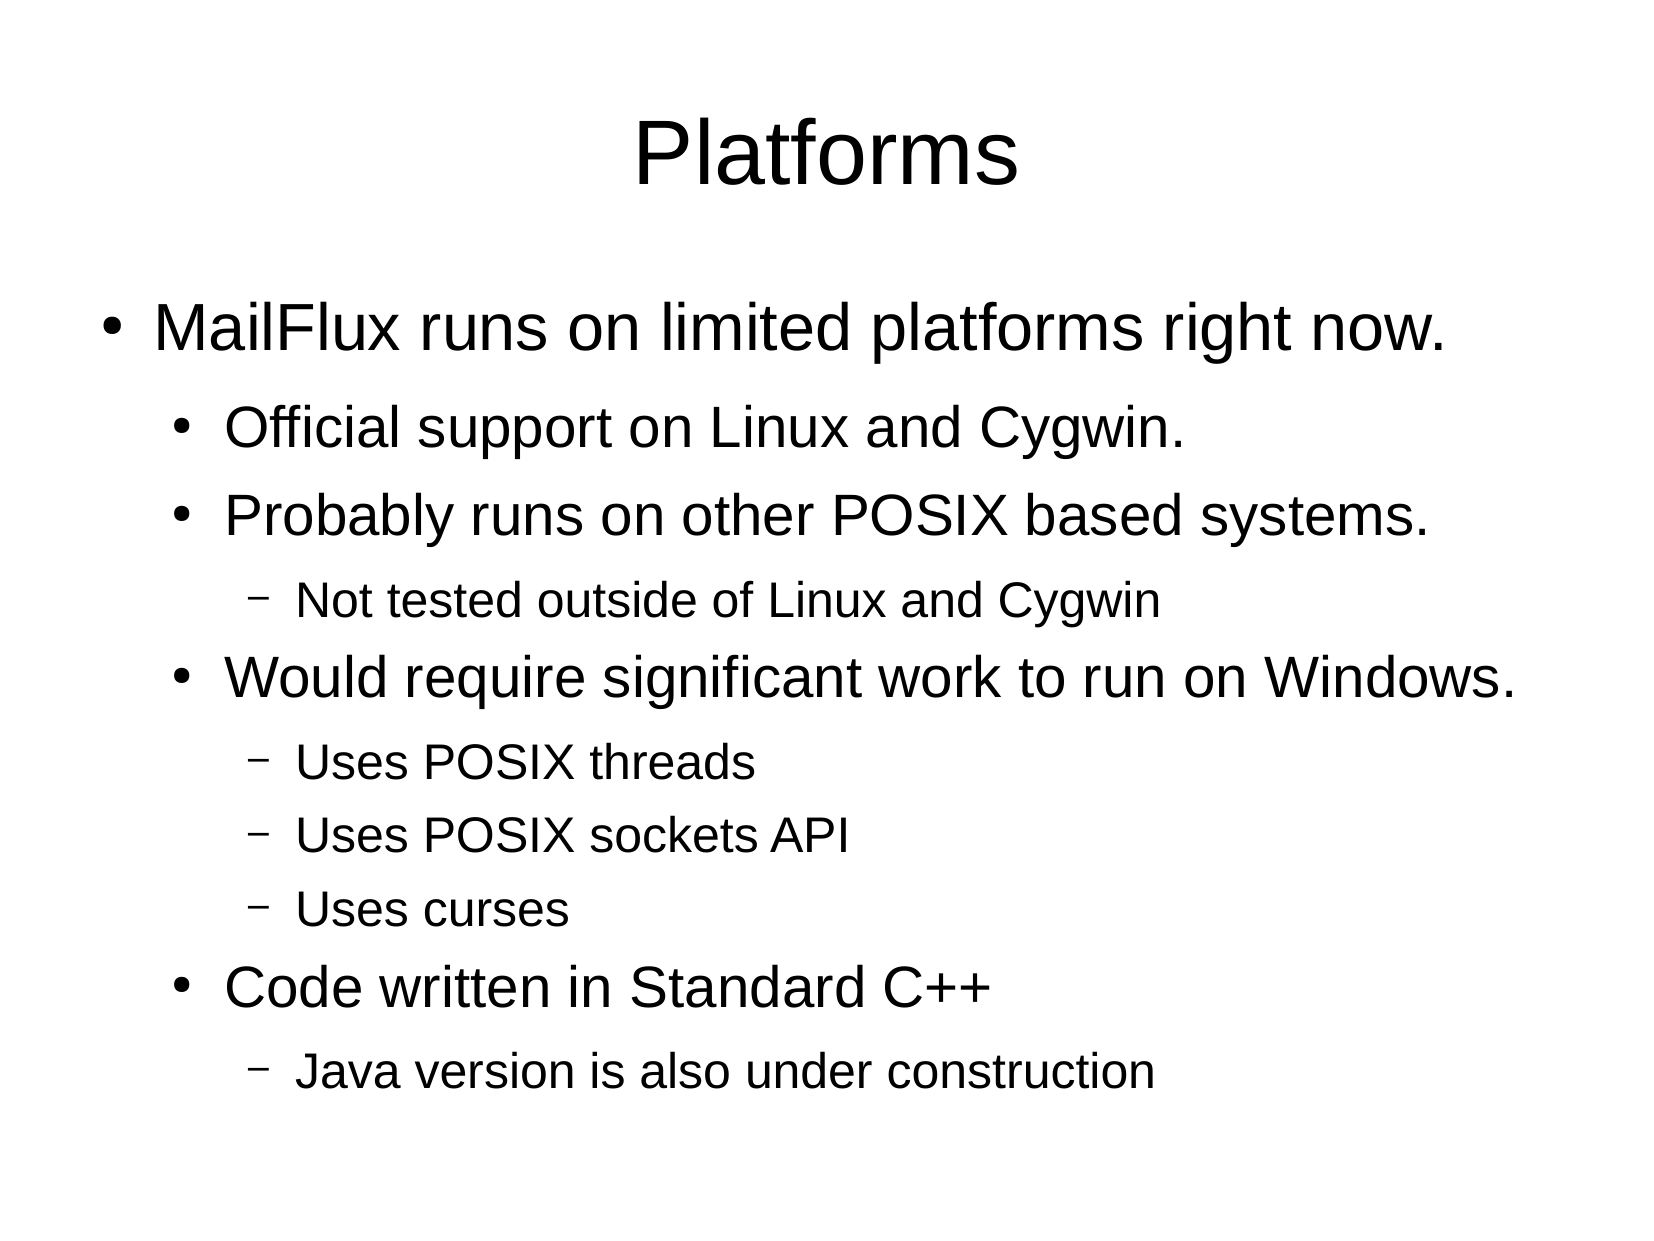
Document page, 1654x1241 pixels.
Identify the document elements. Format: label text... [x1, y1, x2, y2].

title Platforms [82, 56, 1571, 250]
list MailFlux runs on limited platforms right now. Official support on Linux and Cygwin. Probably runs on other POSIX based systems. Not tested outside of Linux and Cygwin Would require significant work to run on Windows. Uses POSIX threads Uses POSIX sockets API Uses curses Code written in Standard C++ Java version is also under construction [82, 290, 1571, 1099]
